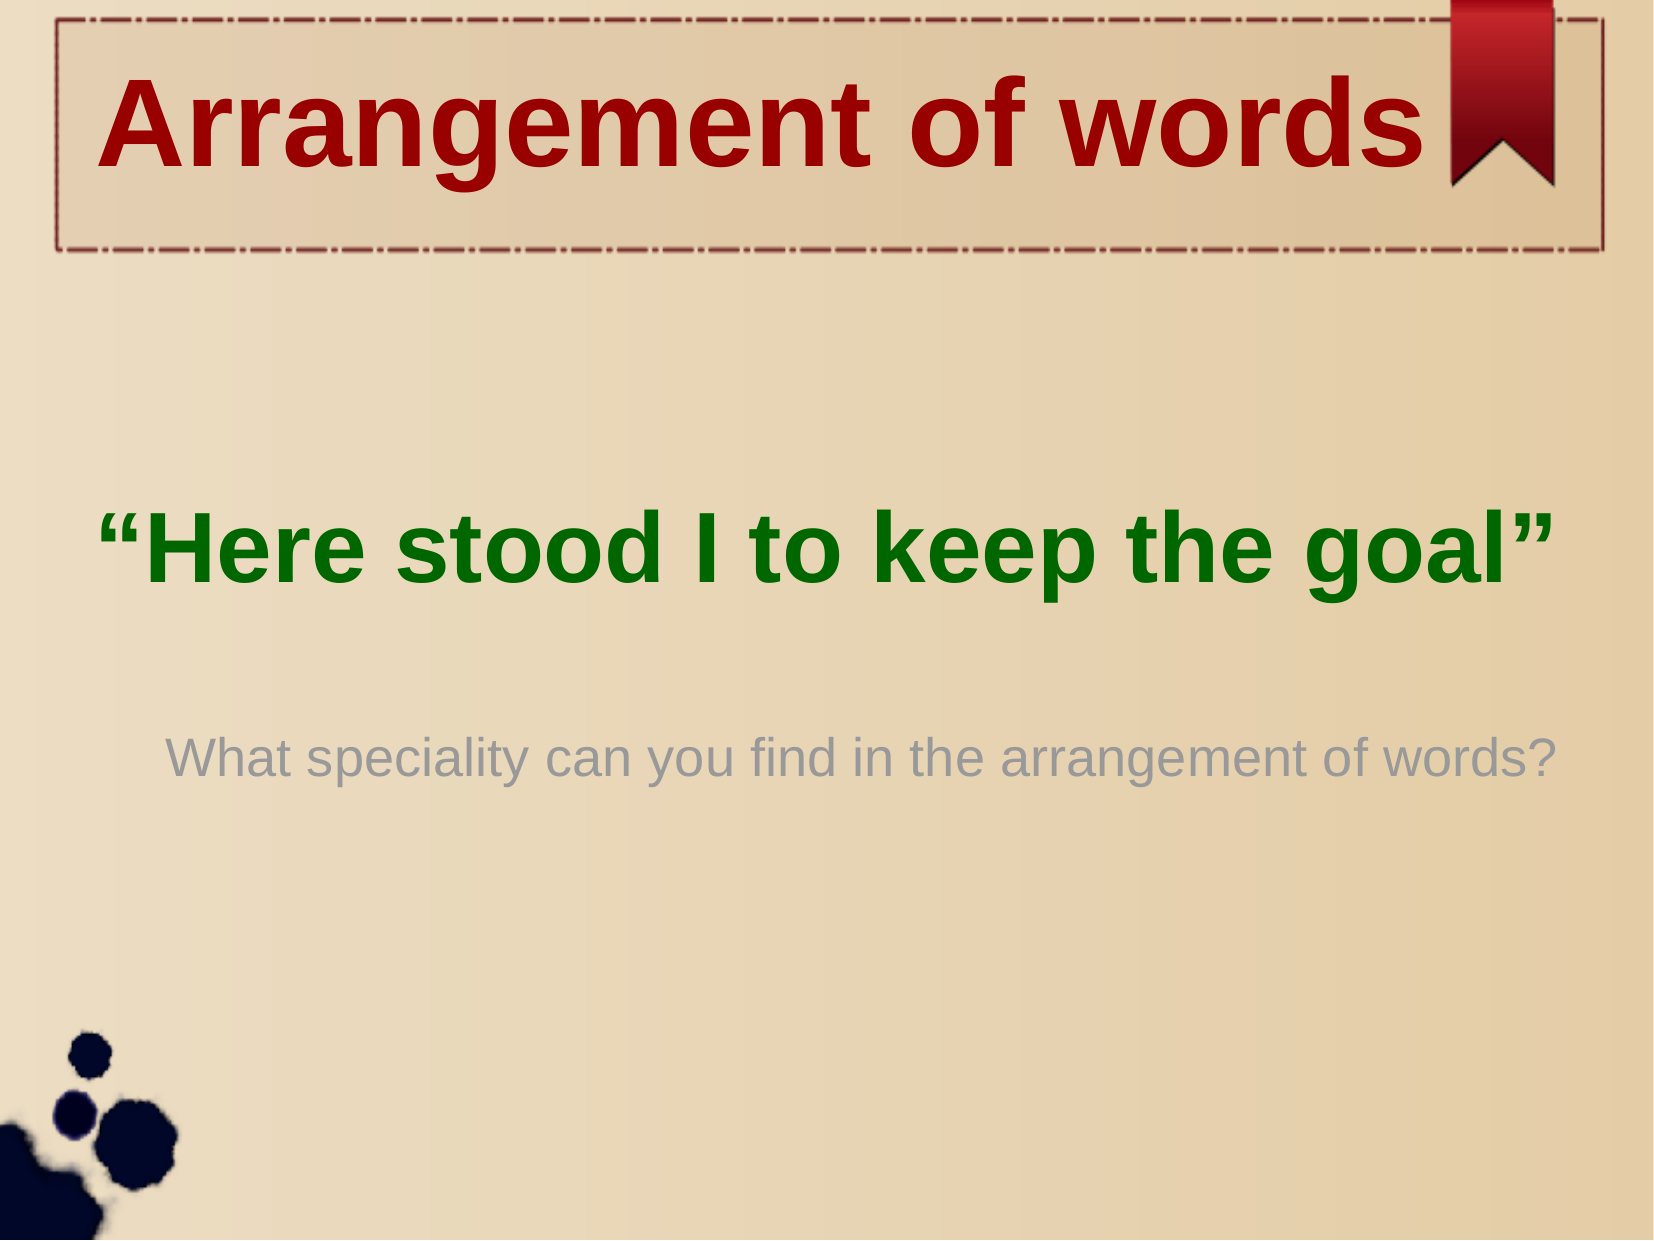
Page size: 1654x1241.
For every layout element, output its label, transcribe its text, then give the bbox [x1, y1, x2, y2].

picture [0, 0, 1654, 1240]
text_box “Here stood I to keep the goal” What speciality can you find in the arrangement of words? [94, 212, 1583, 390]
text_box Arrangement of words [0, 45, 1548, 355]
